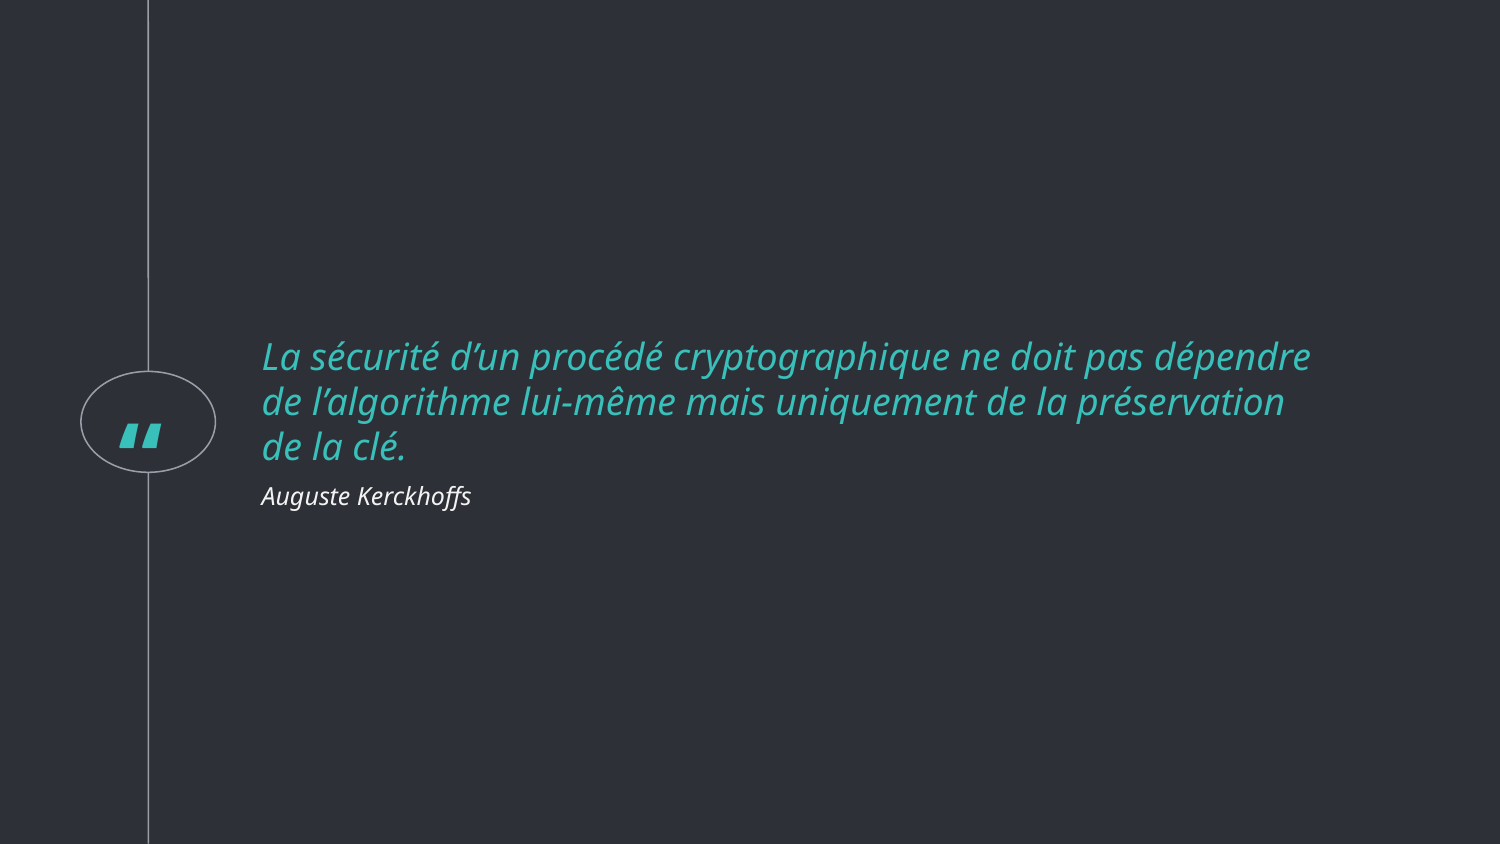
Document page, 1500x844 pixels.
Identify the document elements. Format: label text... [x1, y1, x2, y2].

list La sécurité d’un procédé cryptographique ne doit pas dépendre de l’algorithme lui-même mais uniquement de la préservation de la clé. Auguste Kerckhoffs [246, 322, 1346, 522]
